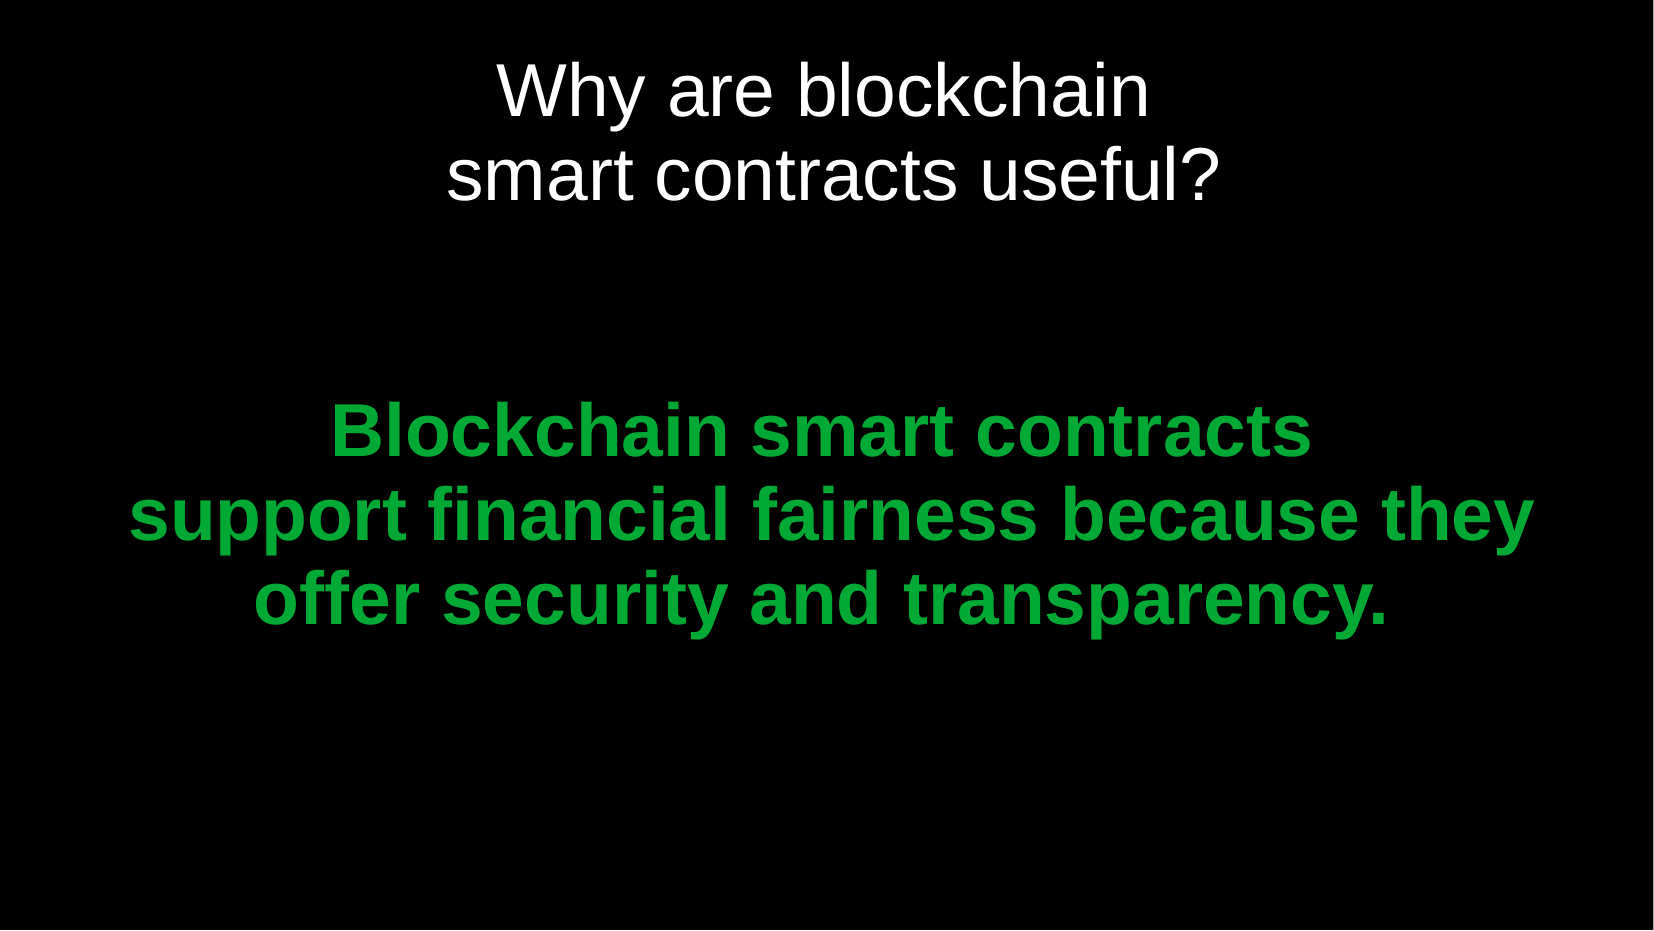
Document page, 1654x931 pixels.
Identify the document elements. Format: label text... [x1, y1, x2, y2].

text_box Blockchain smart contracts support financial fairness because they offer security and transparency. [30, 0, 1636, 901]
